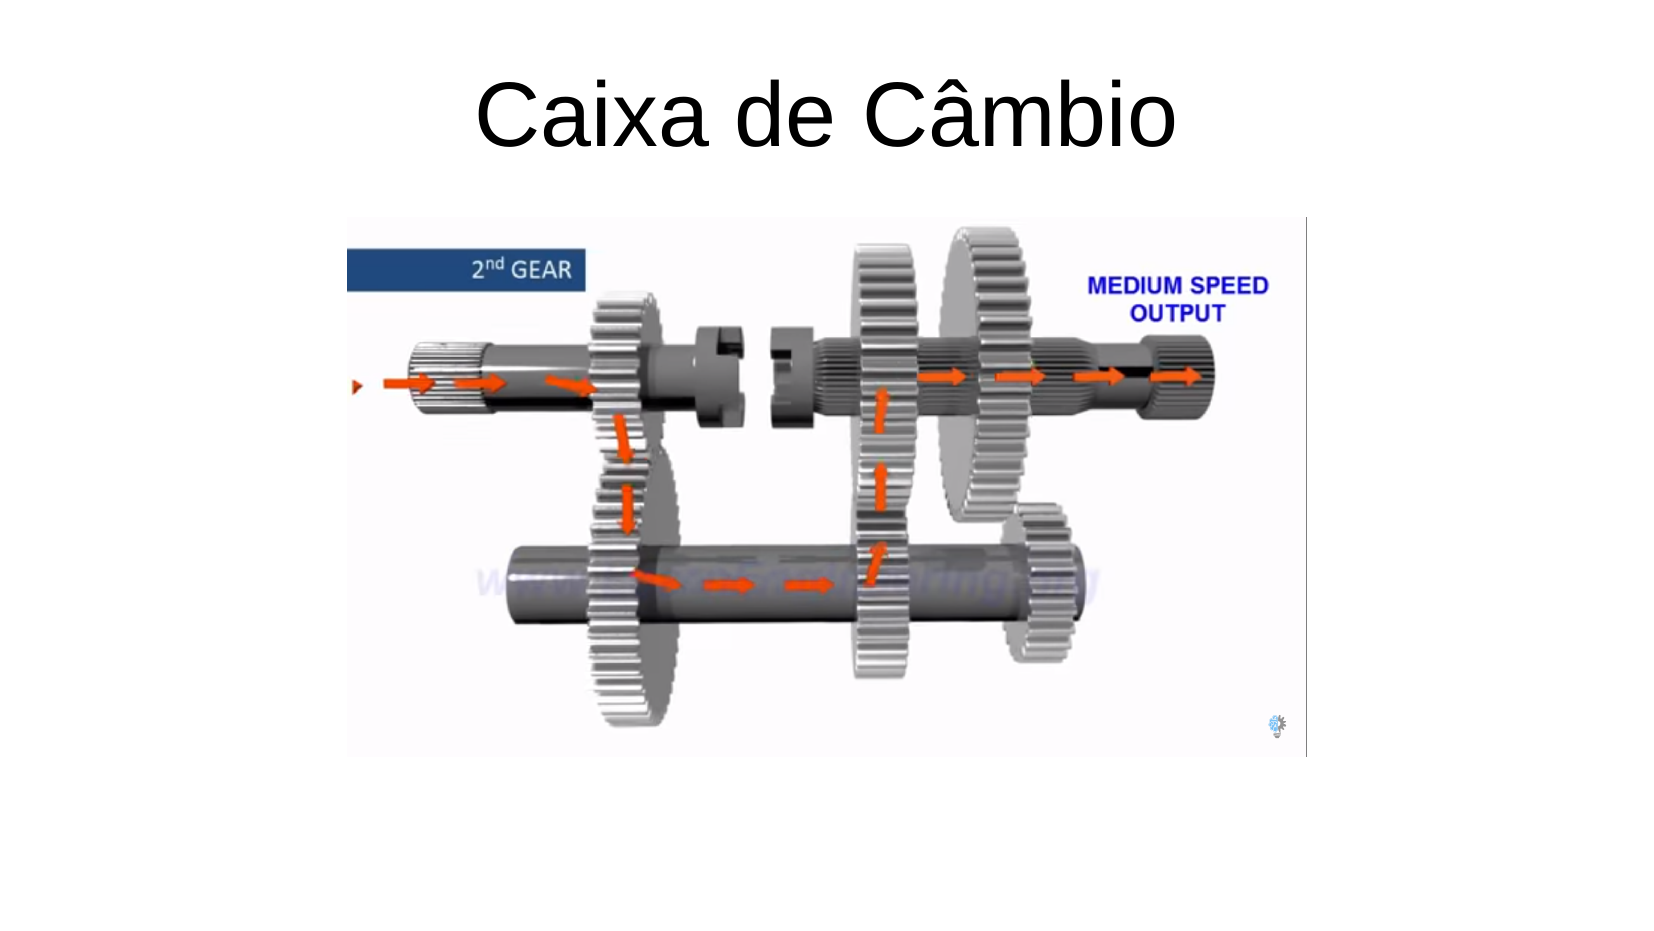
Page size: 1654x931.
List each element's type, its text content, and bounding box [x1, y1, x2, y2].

picture [347, 217, 1307, 758]
title Caixa de Câmbio [82, 37, 1571, 193]
